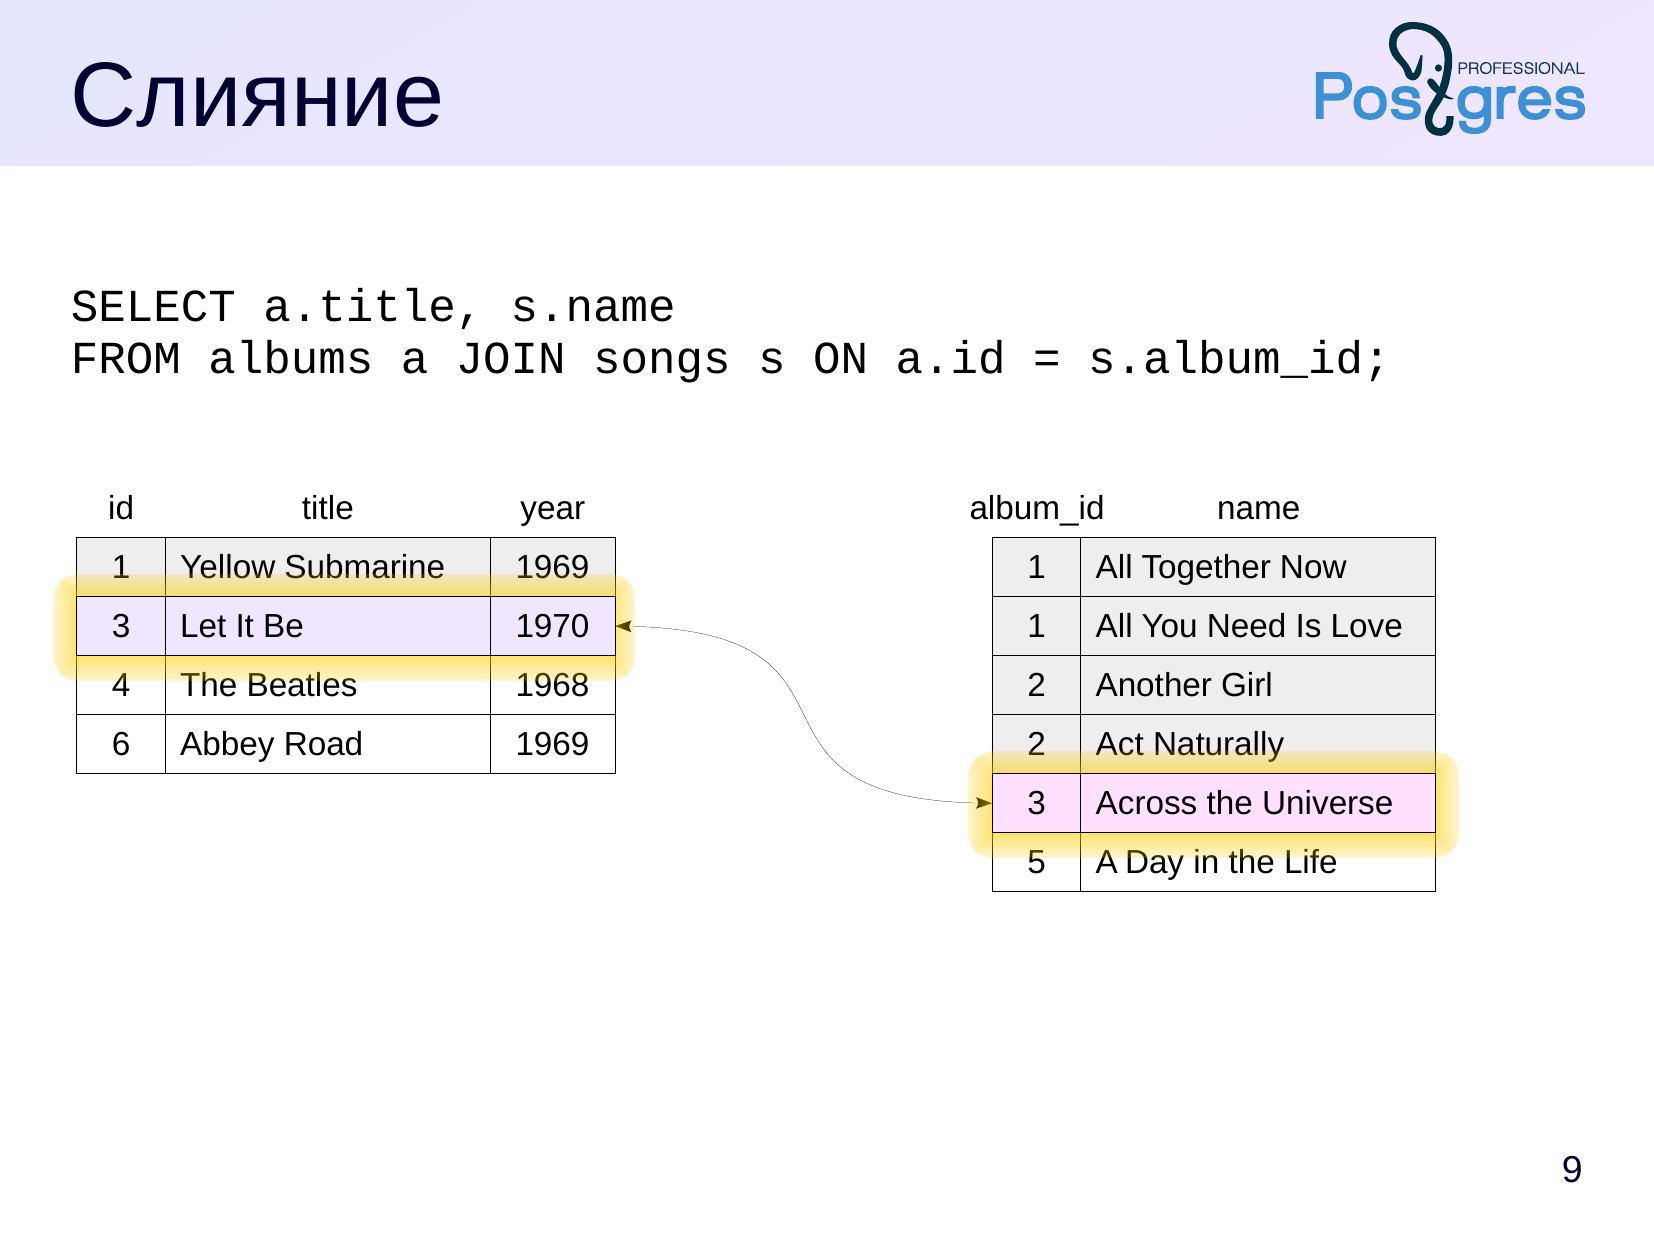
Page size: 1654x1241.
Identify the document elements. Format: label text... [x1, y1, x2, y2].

text_box Across the Universe [1080, 773, 1436, 833]
text_box [53, 574, 635, 681]
list SELECT a.title, s.name FROM albums a JOIN songs s ON a.id = s.album_id; [70, 283, 1583, 1141]
text_box [968, 751, 1459, 858]
text_box 1969 [557, 565, 566, 574]
text_box 1969 [490, 537, 616, 574]
text_box Let It Be [165, 596, 490, 656]
text_box 1970 [490, 596, 616, 656]
text_box 1 [992, 596, 1080, 656]
text_box All You Need Is Love [1080, 596, 1436, 656]
text_box 1969 [575, 557, 584, 568]
text_box All Together Now [1080, 537, 1436, 596]
text_box 3 [992, 773, 1080, 833]
title Слияние [70, 43, 1241, 147]
text_box 1 [992, 537, 1080, 596]
text_box 3 [76, 596, 165, 656]
text_box 1969 [538, 557, 547, 568]
text_box Yellow Submarine [165, 537, 490, 574]
text_box 1 [76, 537, 165, 574]
